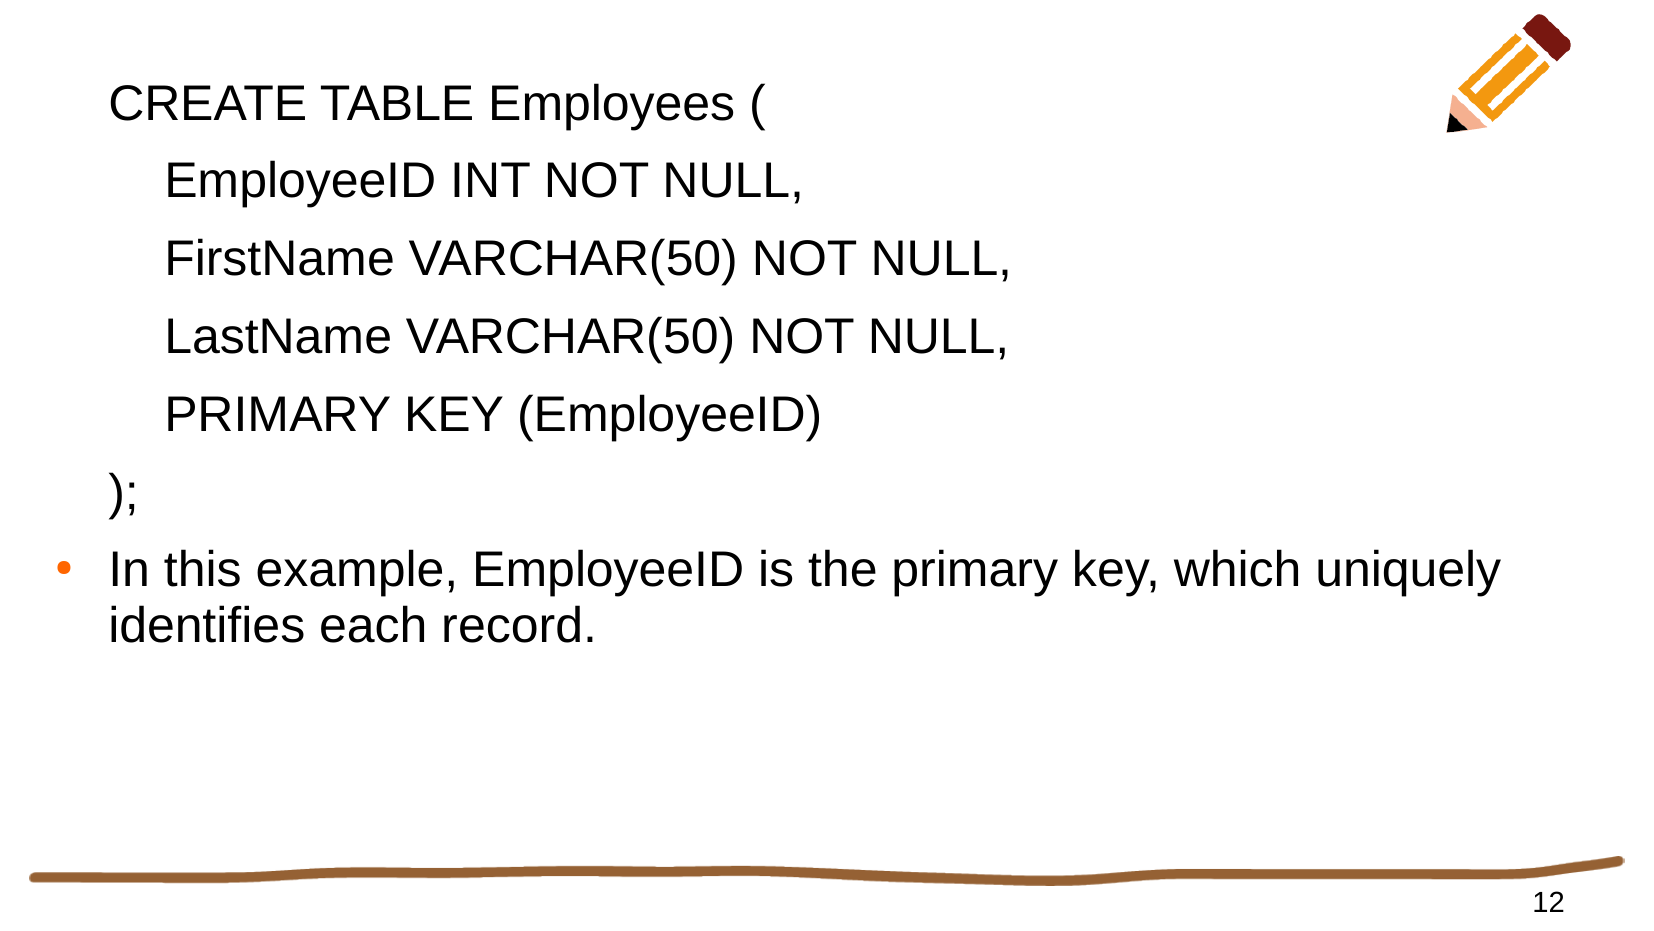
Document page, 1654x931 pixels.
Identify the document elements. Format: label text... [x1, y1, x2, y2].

picture [1446, 14, 1571, 75]
picture [29, 856, 1625, 886]
list CREATE TABLE Employees ( EmployeeID INT NOT NULL, FirstName VARCHAR(50) NOT NULL, LastName VARCHAR(50) NOT NULL, PRIMARY KEY (EmployeeID) ); In this example, EmployeeID is the primary key, which uniquely identifies each record. [37, 75, 1576, 857]
